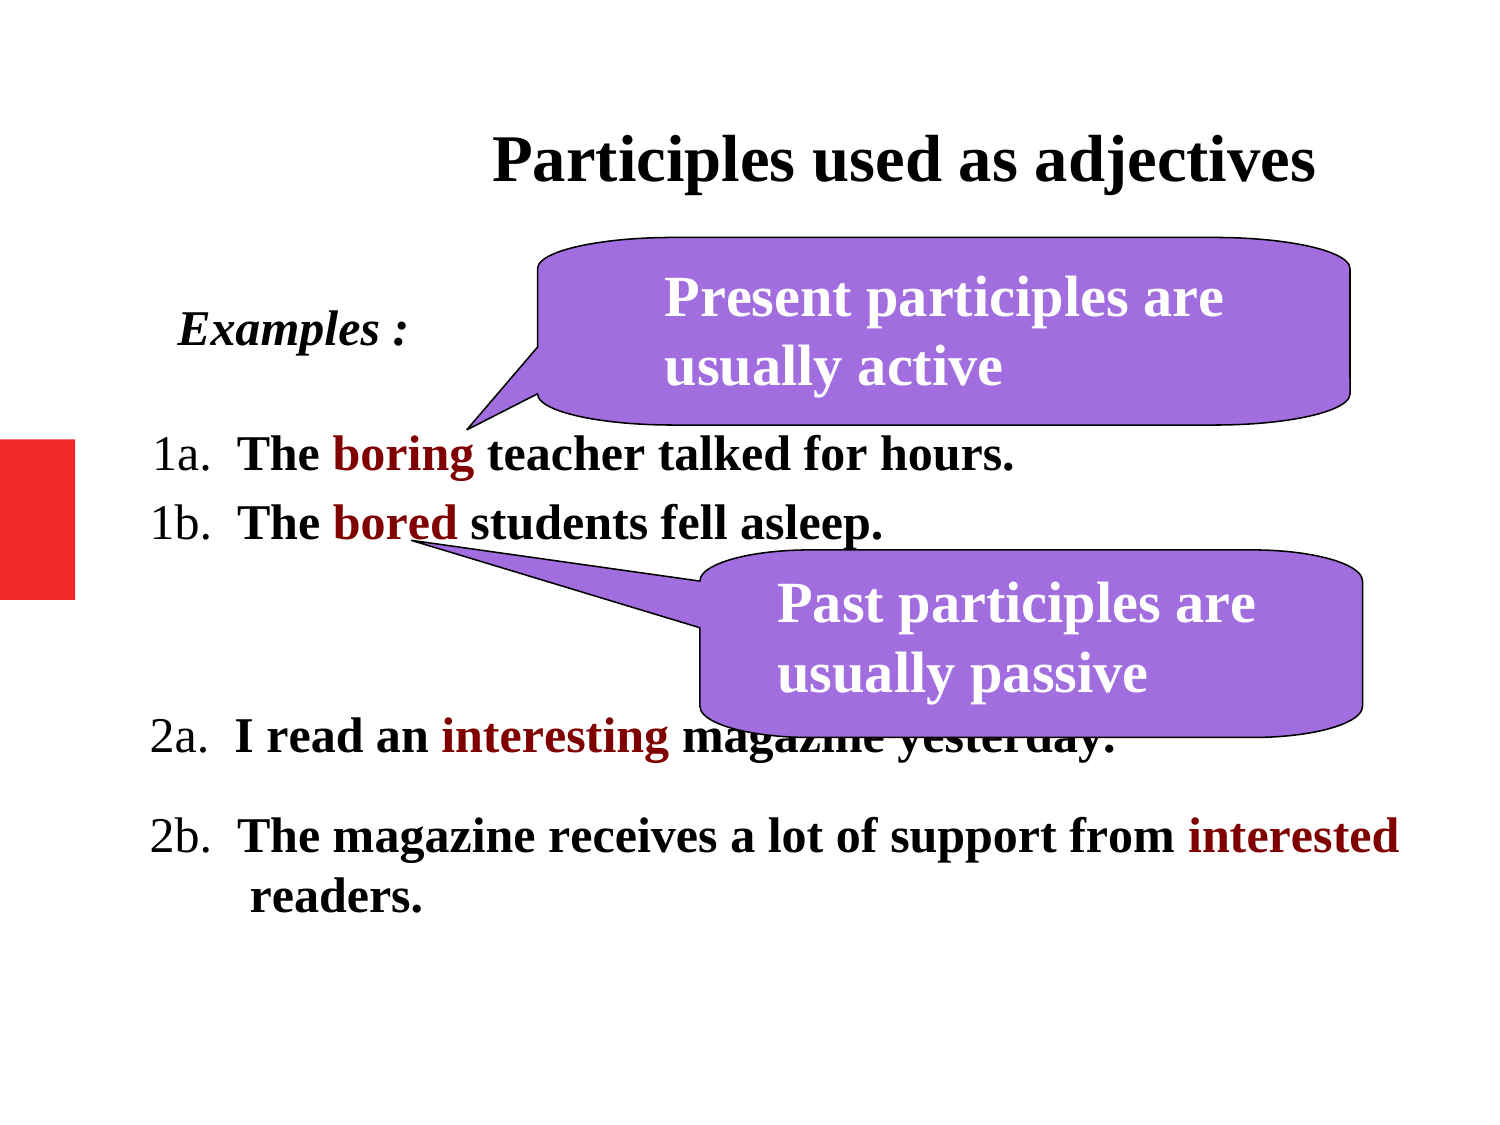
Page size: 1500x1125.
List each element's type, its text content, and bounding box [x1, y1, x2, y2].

text_box 2a. I read an interesting magazine yesterday. [109, 694, 1363, 770]
text_box [411, 540, 1363, 738]
text_box Past participles are usually passive [762, 556, 1326, 713]
text_box 1b. The bored students fell asleep. [122, 481, 1288, 558]
text_box Examples : [162, 287, 537, 363]
text_box [466, 237, 1351, 430]
text_box Present participles are usually active [650, 249, 1251, 406]
text_box Participles used as adjectives [309, 106, 1500, 203]
text_box 1a. The boring teacher talked for hours. [137, 412, 1403, 488]
text_box 2b. The magazine receives a lot of support from interested readers. [97, 794, 1450, 930]
